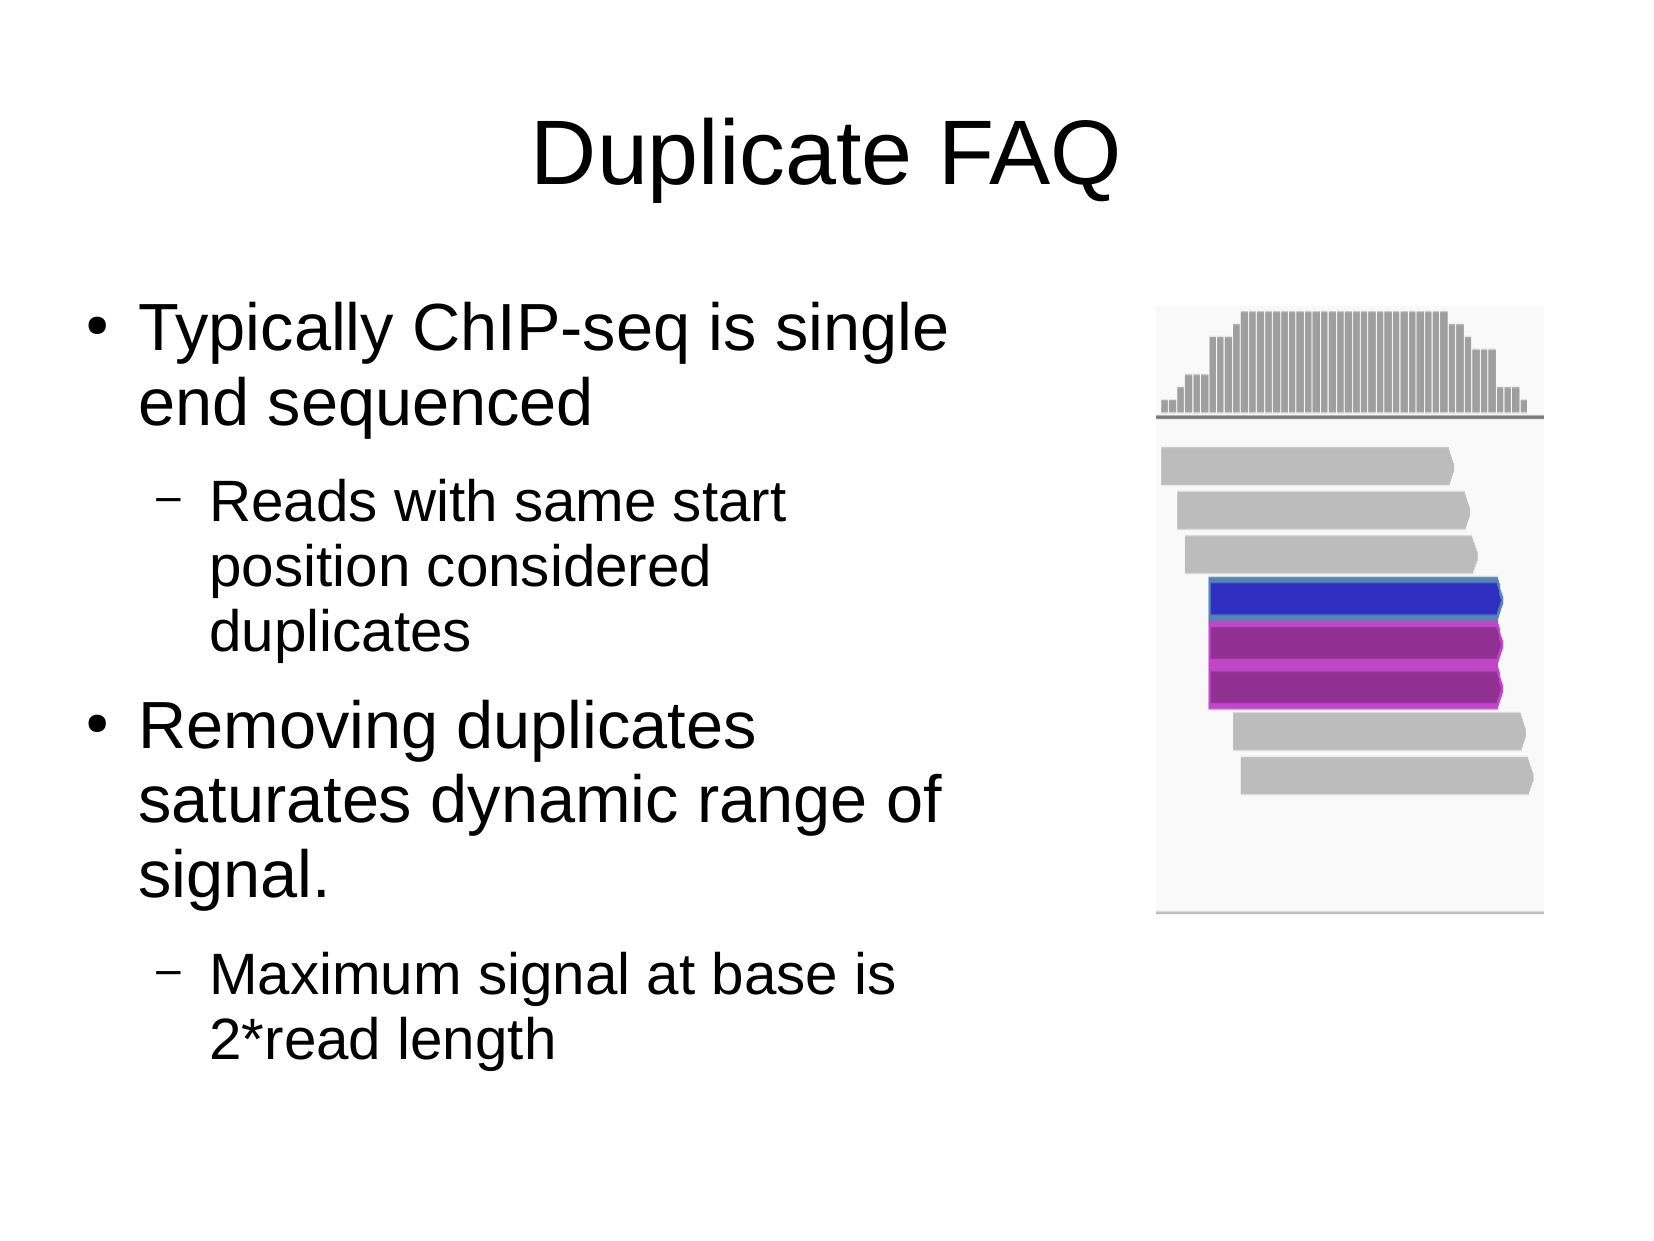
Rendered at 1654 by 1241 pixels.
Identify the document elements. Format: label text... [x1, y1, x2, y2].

picture [1155, 305, 1546, 916]
title Duplicate FAQ [82, 49, 1571, 257]
list Typically ChIP-seq is single end sequenced Reads with same start position considered duplicates Removing duplicates saturates dynamic range of signal. Maximum signal at base is 2*read length [67, 290, 991, 1241]
